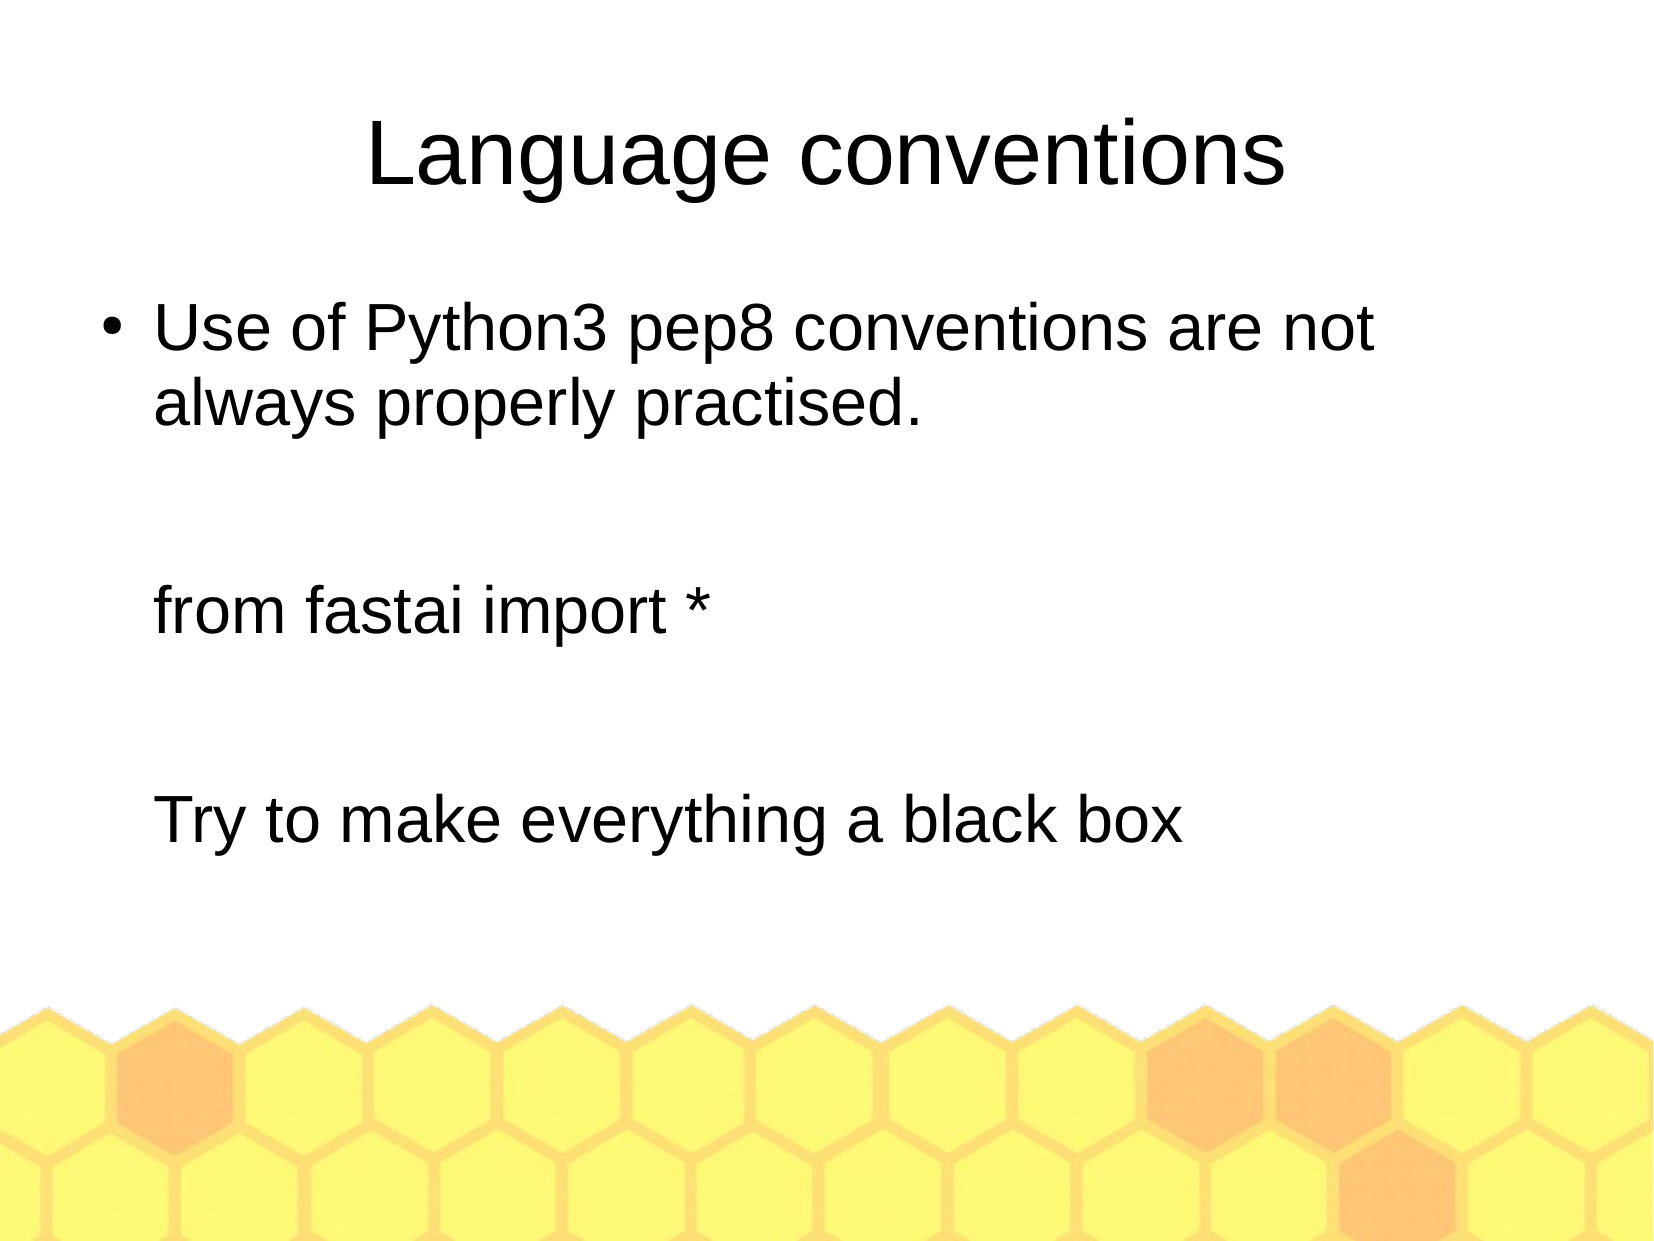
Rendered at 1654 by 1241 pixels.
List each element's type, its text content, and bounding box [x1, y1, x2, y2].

title Language conventions [82, 49, 1571, 257]
picture [0, 1001, 1654, 1241]
list Use of Python3 pep8 conventions are not always properly practised. from fastai import * Try to make everything a black box [82, 290, 1571, 1010]
